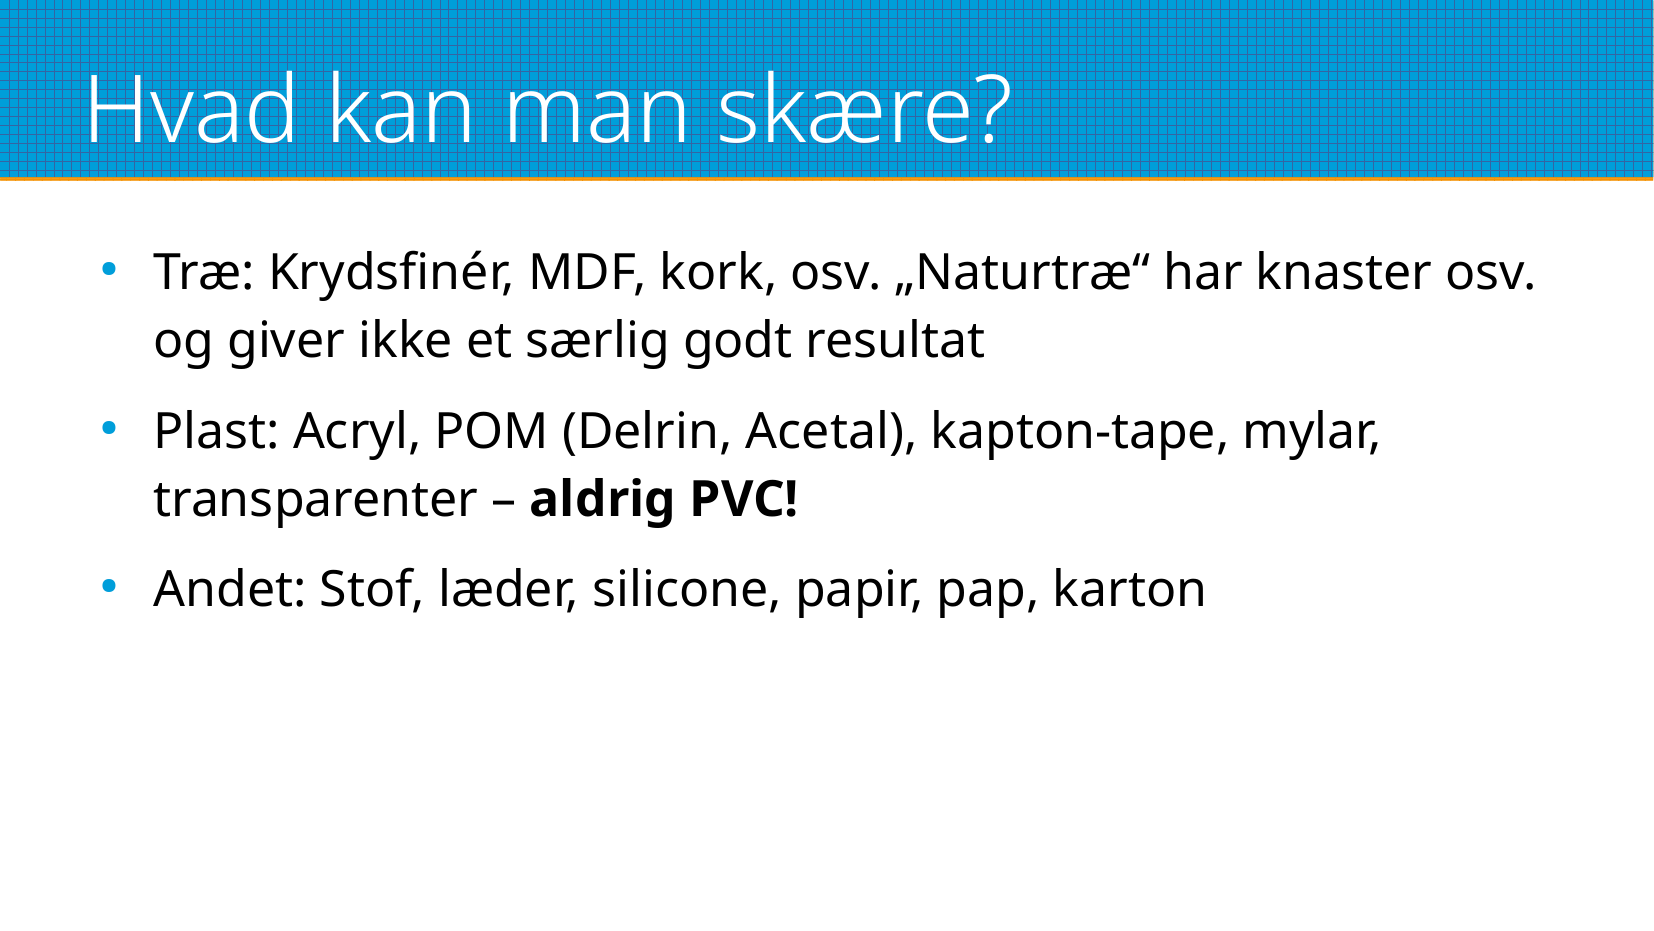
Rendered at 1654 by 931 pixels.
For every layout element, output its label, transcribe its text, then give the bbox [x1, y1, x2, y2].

list Træ: Krydsfinér, MDF, kork, osv. „Naturtræ“ har knaster osv. og giver ikke et særlig godt resultat Plast: Acryl, POM (Delrin, Acetal), kapton-tape, mylar, transparenter – aldrig PVC! Andet: Stof, læder, silicone, papir, pap, karton [82, 236, 1563, 811]
title Hvad kan man skære? [82, 14, 1571, 171]
